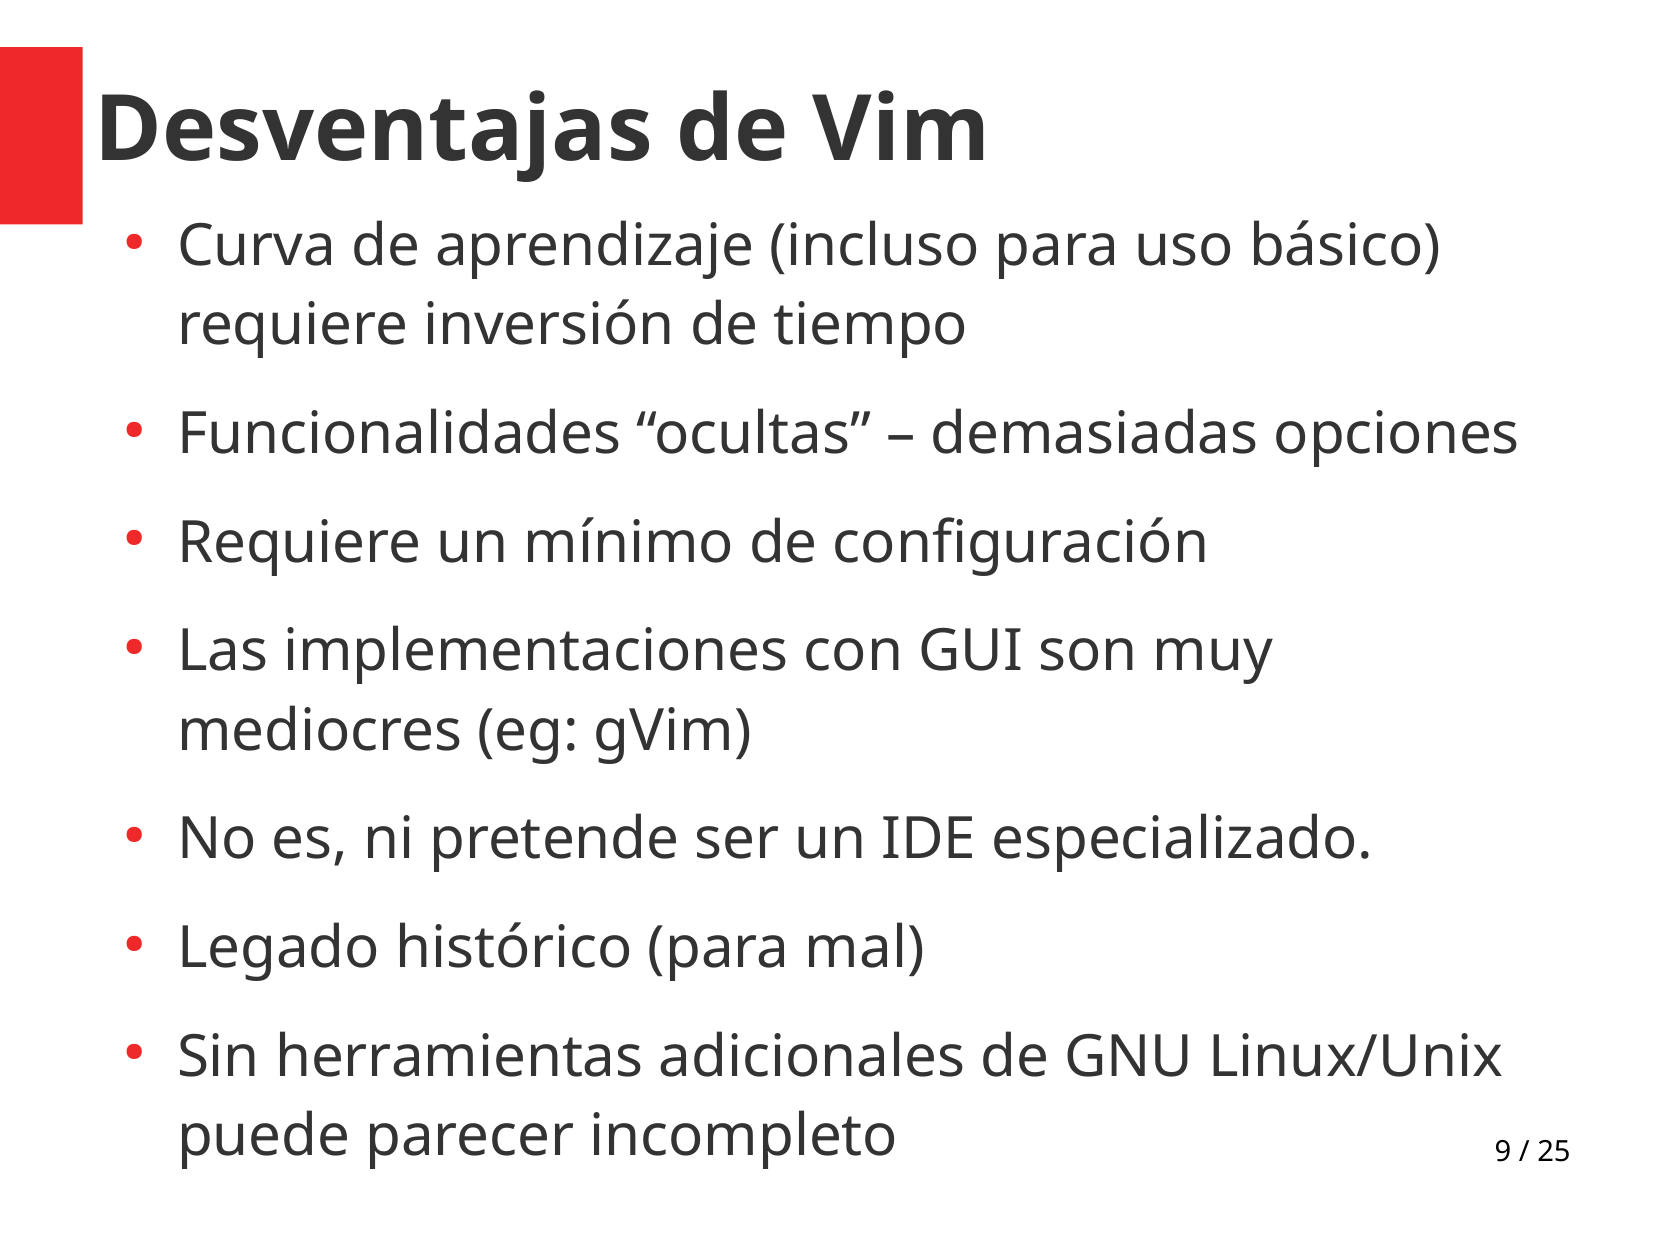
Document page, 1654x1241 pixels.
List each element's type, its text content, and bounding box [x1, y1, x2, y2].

title Desventajas de Vim [94, 0, 1619, 251]
list Curva de aprendizaje (incluso para uso básico) requiere inversión de tiempo Funcionalidades “ocultas” – demasiadas opciones Requiere un mínimo de configuración Las implementaciones con GUI son muy mediocres (eg: gVim) No es, ni pretende ser un IDE especializado. Legado histórico (para mal) Sin herramientas adicionales de GNU Linux/Unix puede parecer incompleto [106, 94, 1524, 1182]
